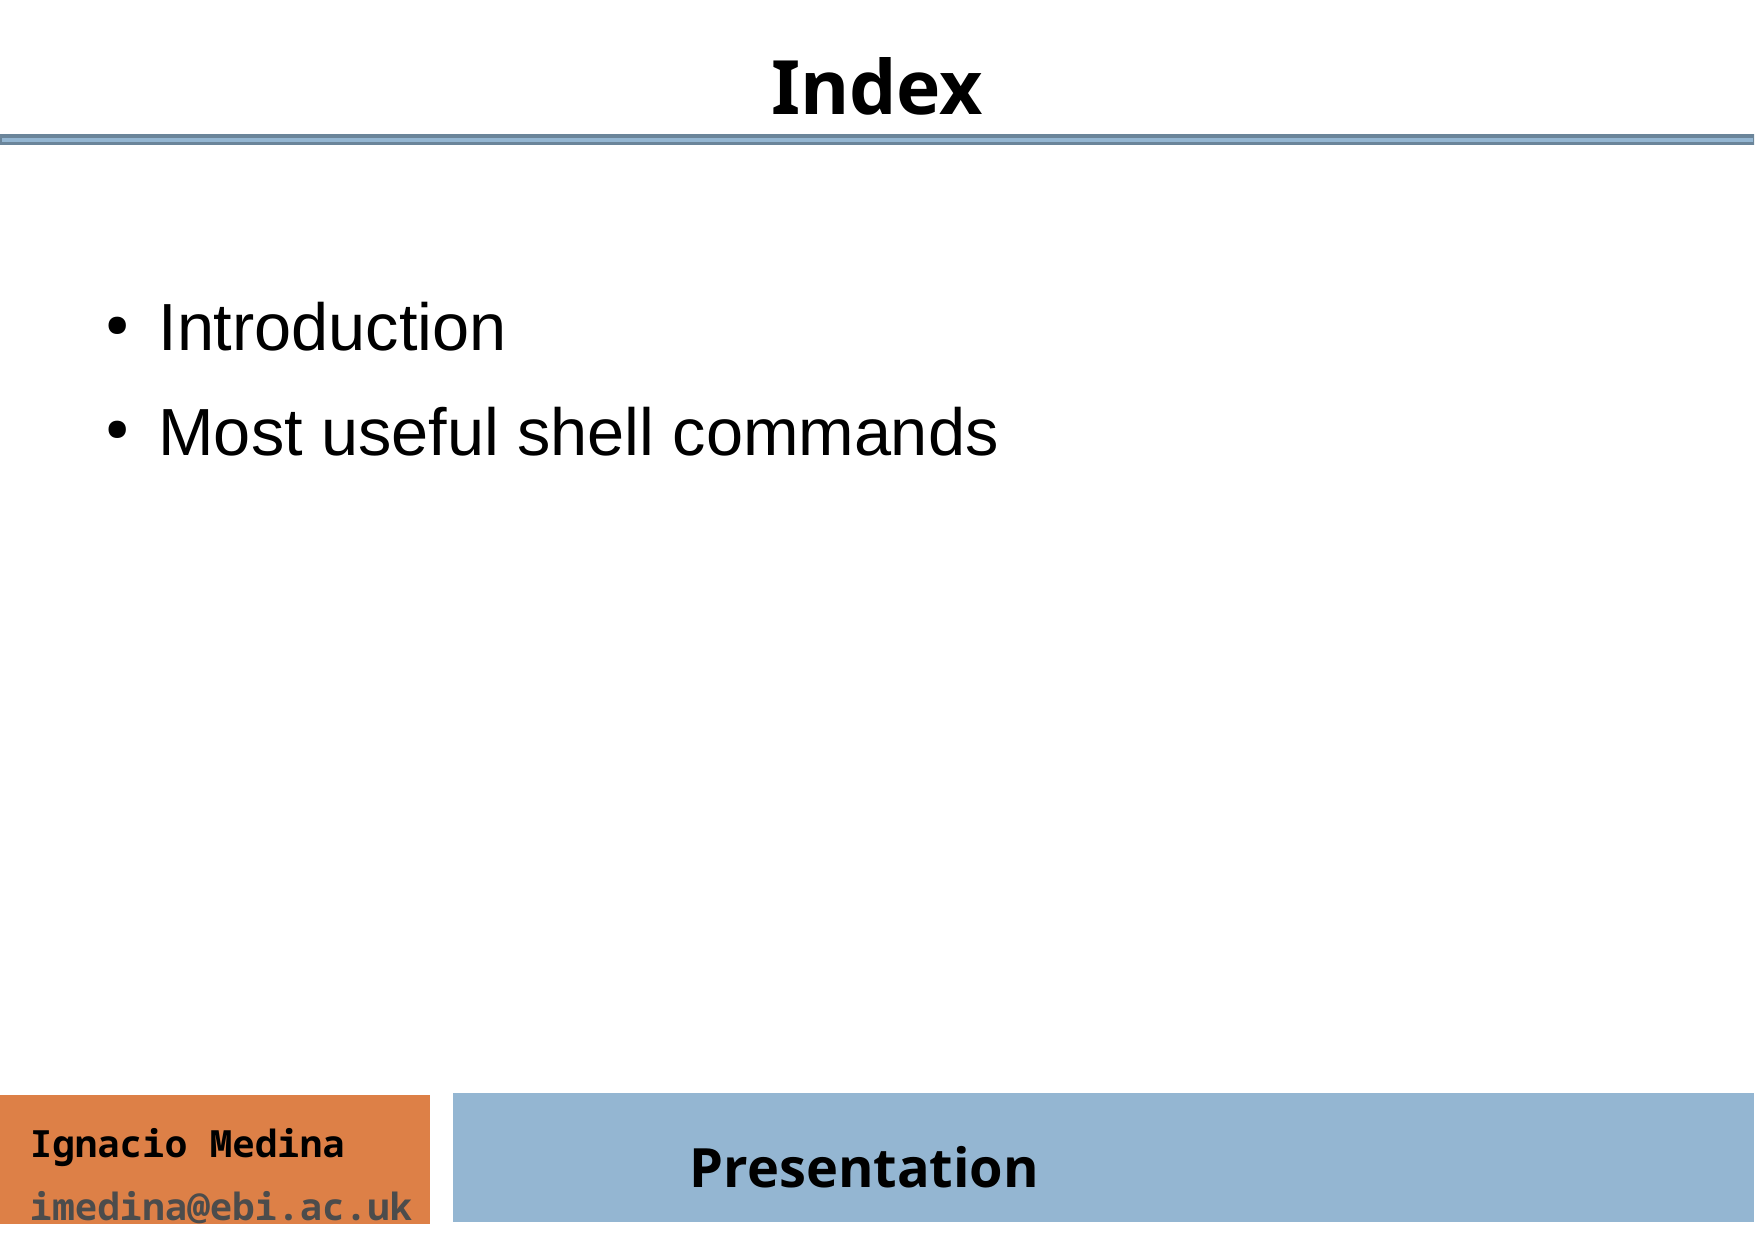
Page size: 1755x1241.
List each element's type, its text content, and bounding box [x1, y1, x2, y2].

list Introduction Most useful shell commands [87, 290, 1632, 1010]
text_box [0, 136, 1754, 144]
text_box Presentation [675, 1122, 1726, 1201]
text_box Ignacio Medina imedina@ebi.ac.uk [15, 1110, 436, 1224]
text_box Index [67, 27, 1688, 130]
